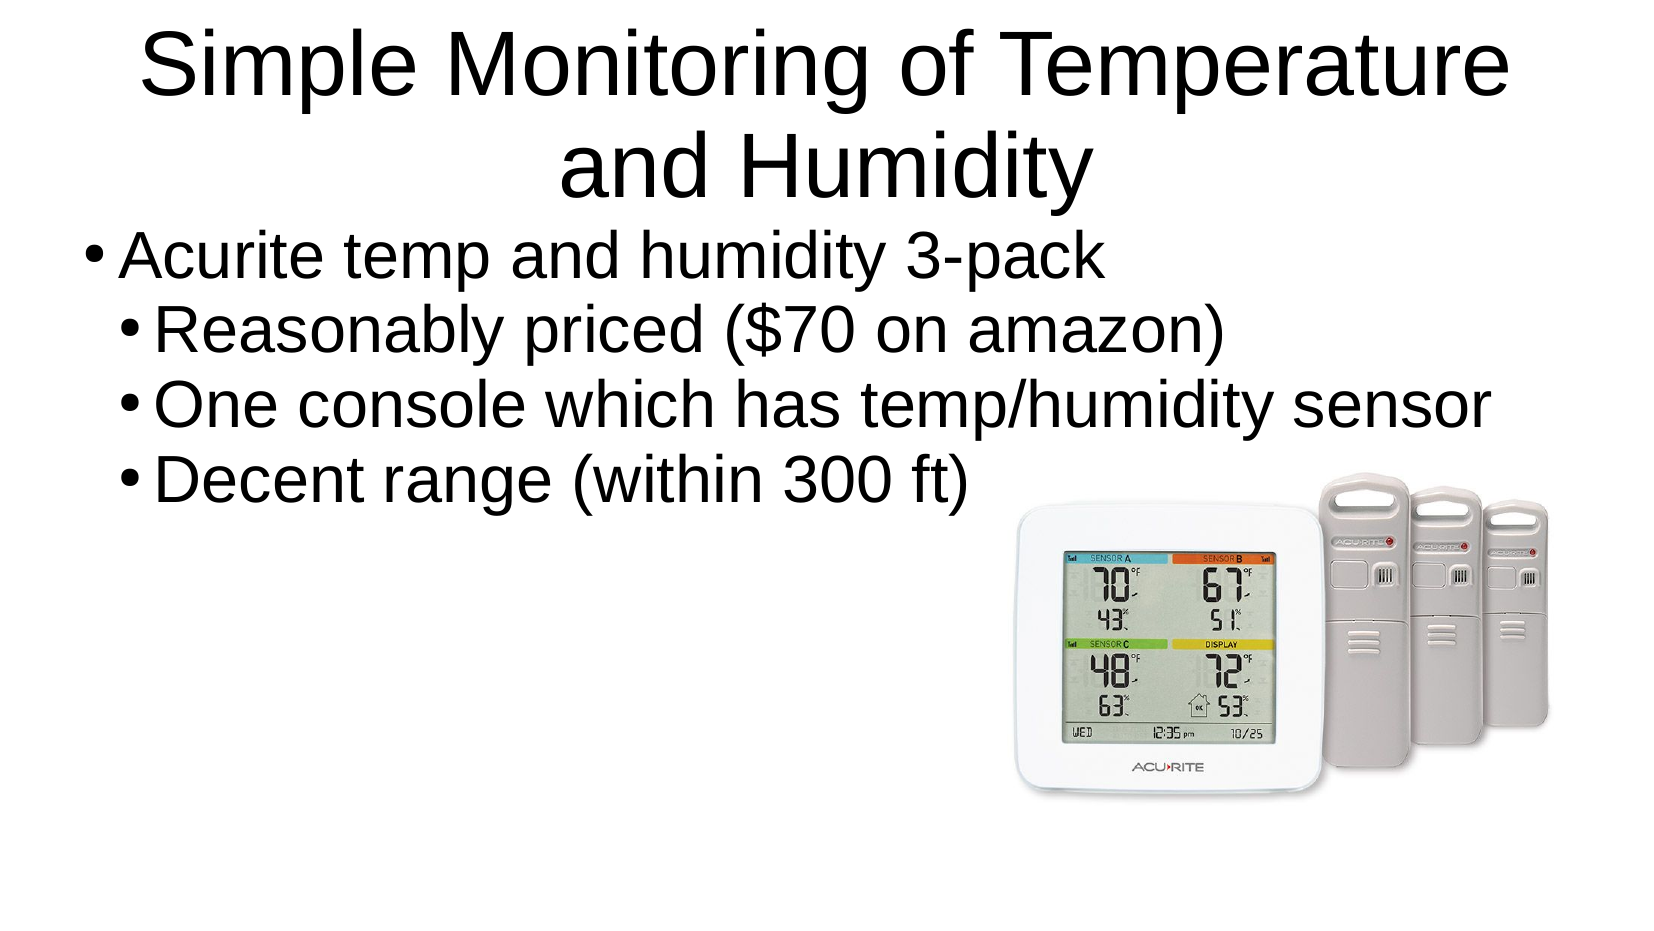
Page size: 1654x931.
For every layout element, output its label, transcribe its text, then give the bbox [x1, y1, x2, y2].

title Simple Monitoring of Temperature and Humidity [82, 12, 1571, 217]
subtitle Acurite temp and humidity 3-pack Reasonably priced ($70 on amazon) One console which has temp/humidity sensor Decent range (within 300 ft) [82, 217, 1571, 758]
picture [971, 325, 1572, 926]
